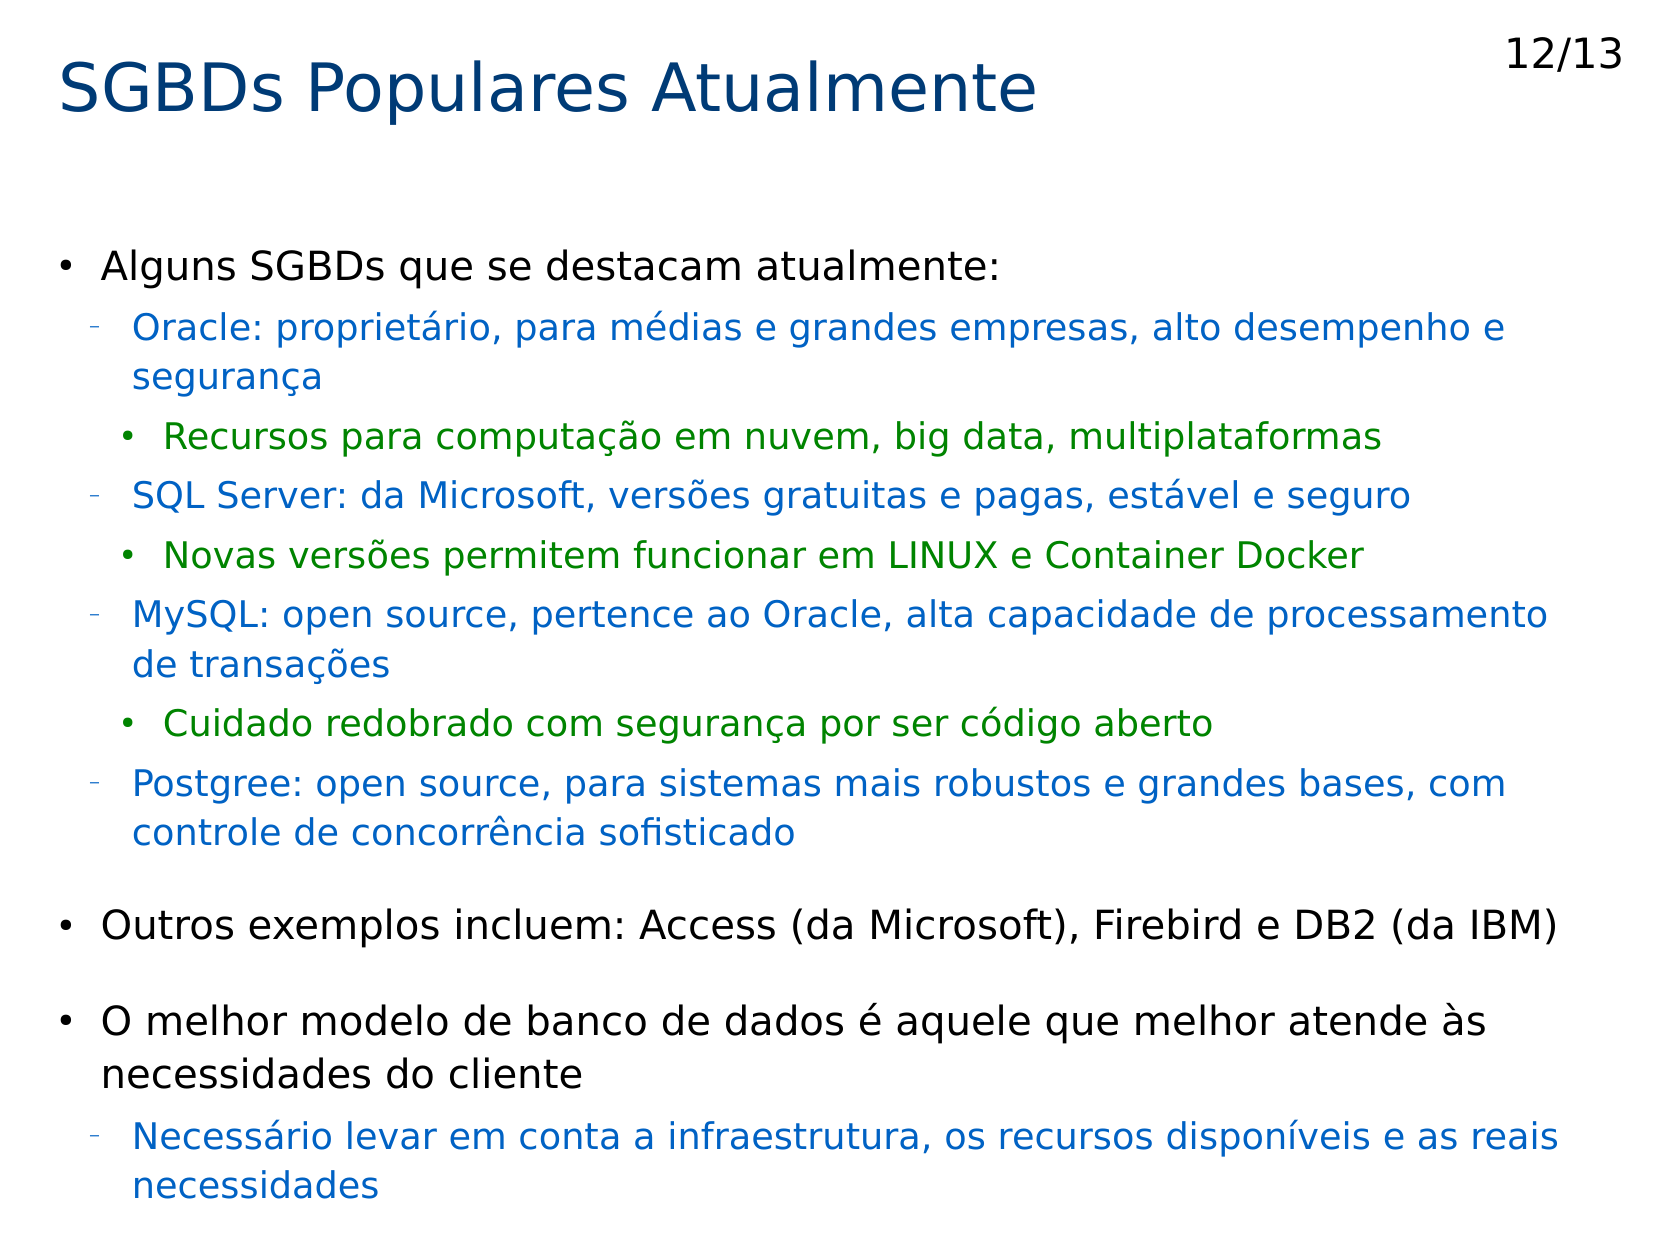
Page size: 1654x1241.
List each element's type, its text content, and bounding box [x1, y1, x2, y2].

title SGBDs Populares Atualmente [59, 29, 1506, 148]
list Alguns SGBDs que se destacam atualmente: Oracle: proprietário, para médias e grandes empresas, alto desempenho e segurança Recursos para computação em nuvem, big data, multiplataformas SQL Server: da Microsoft, versões gratuitas e pagas, estável e seguro Novas versões permitem funcionar em LINUX e Container Docker MySQL: open source, pertence ao Oracle, alta capacidade de processamento de transações Cuidado redobrado com segurança por ser código aberto Postgree: open source, para sistemas mais robustos e grandes bases, com controle de concorrência sofisticado Outros exemplos incluem: Access (da Microsoft), Firebird e DB2 (da IBM) O melhor modelo de banco de dados é aquele que melhor atende às necessidades do cliente Necessário levar em conta a infraestrutura, os recursos disponíveis e as reais necessidades [59, 236, 1595, 1211]
